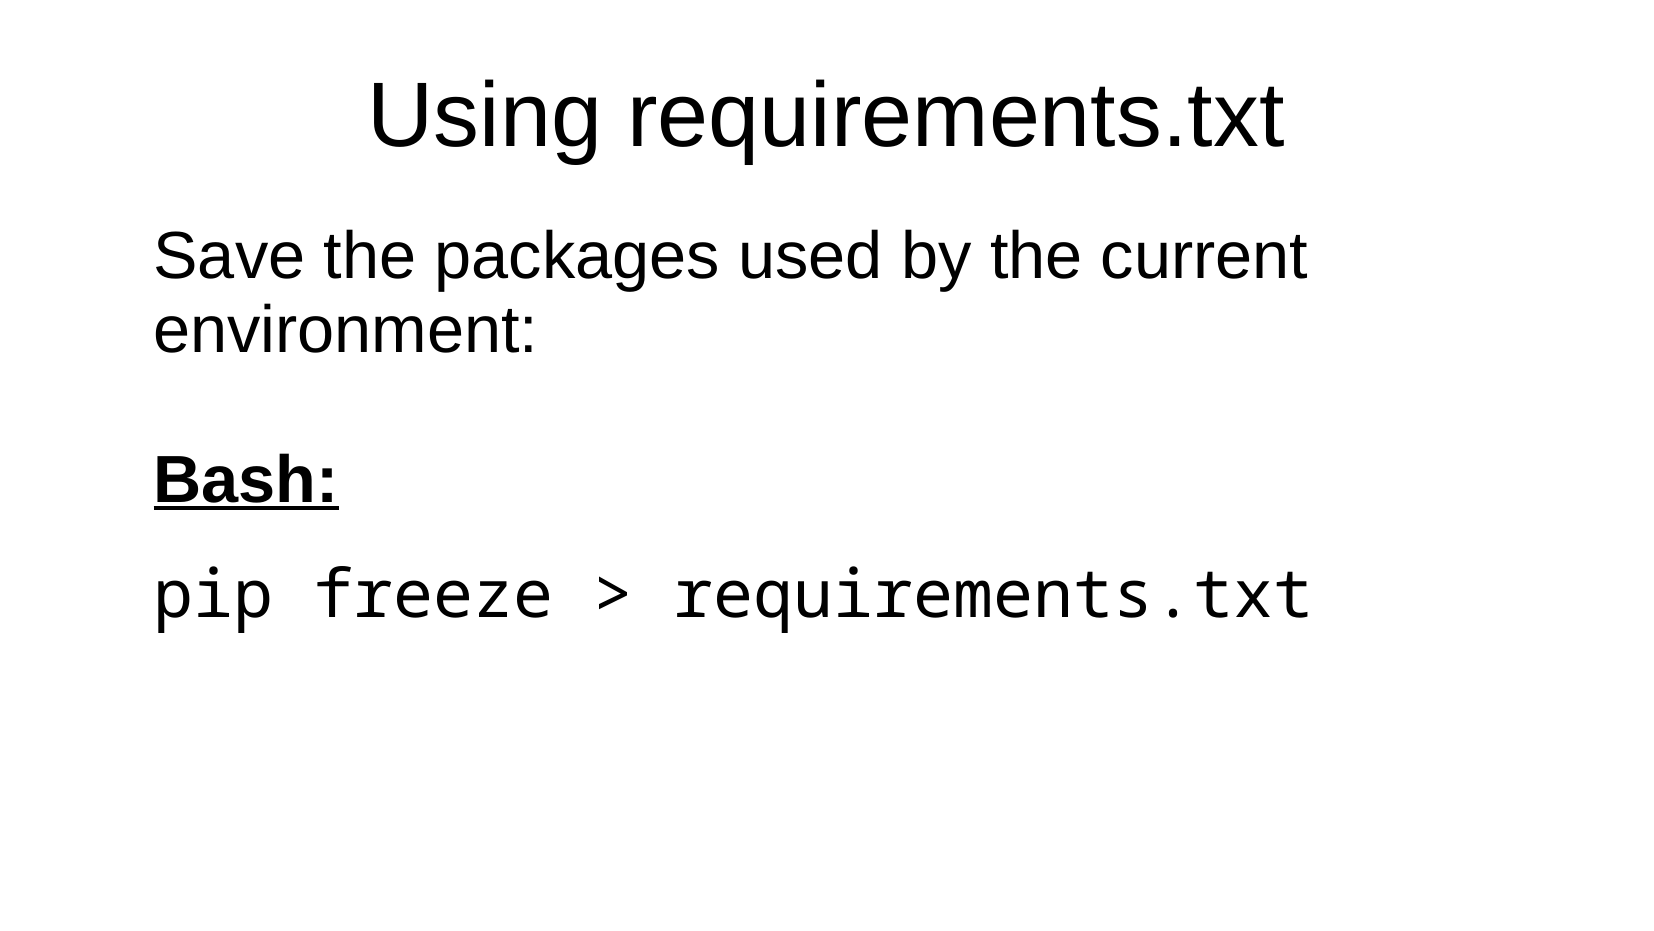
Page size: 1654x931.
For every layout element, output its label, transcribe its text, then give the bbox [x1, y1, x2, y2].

list Save the packages used by the current environment: Bash: pip freeze > requirements.txt [82, 217, 1571, 758]
title Using requirements.txt [82, 37, 1571, 193]
